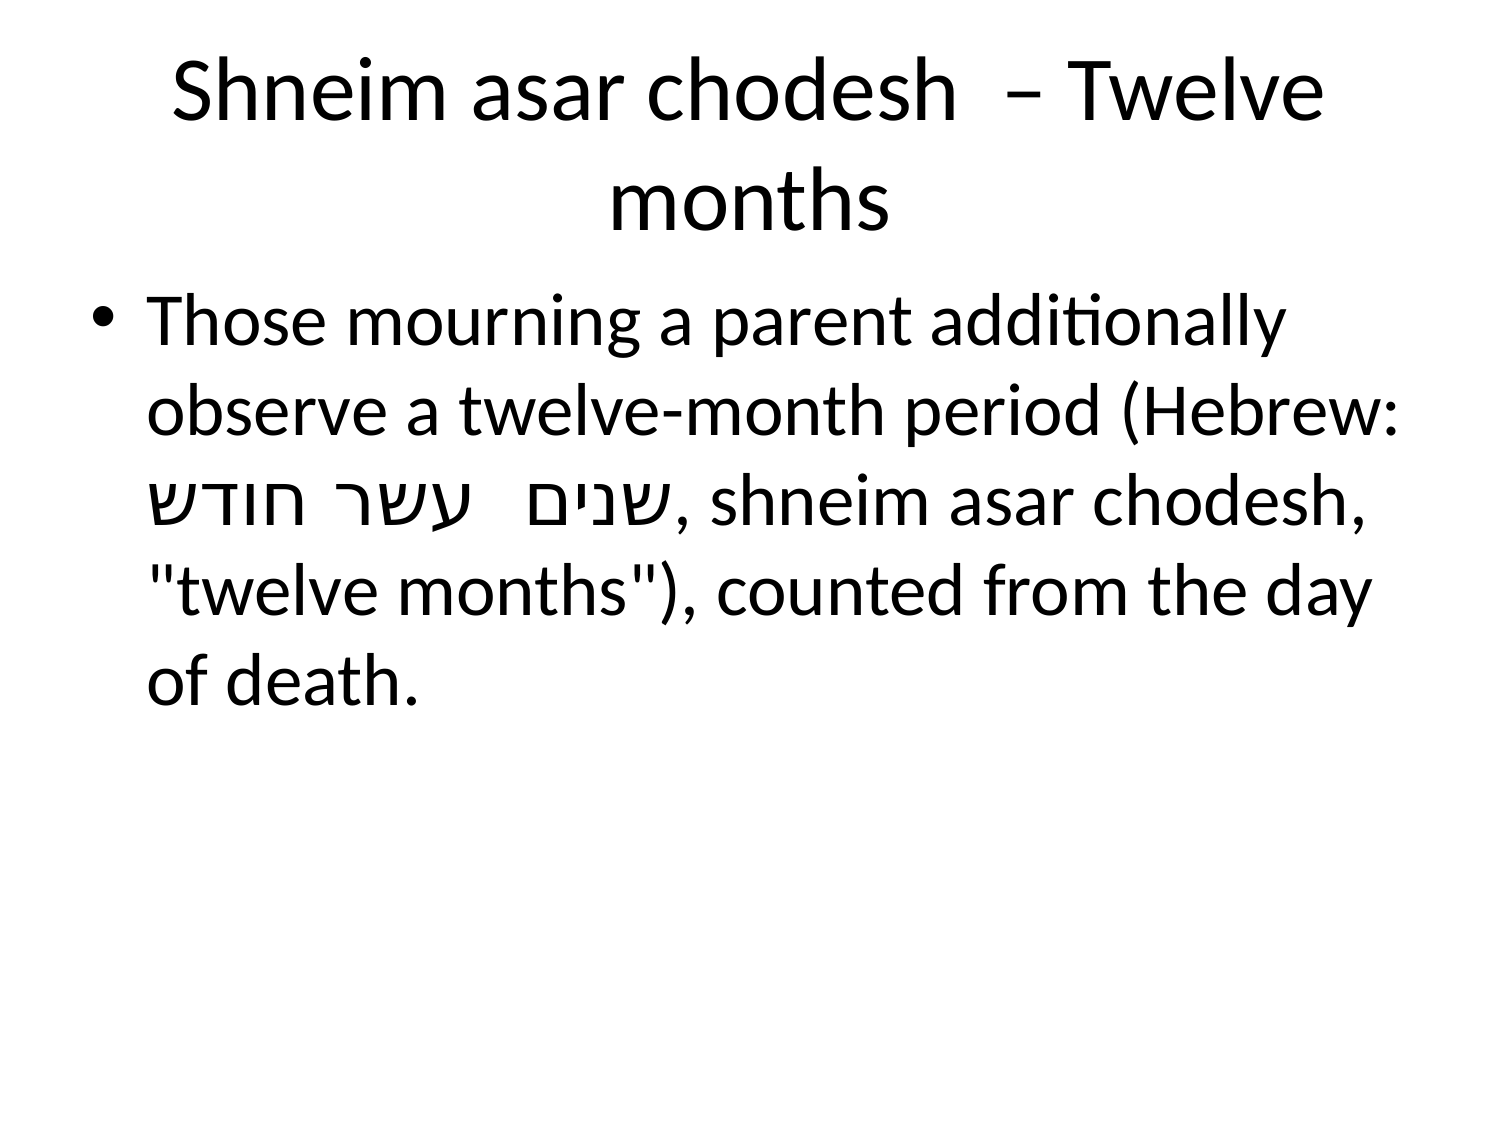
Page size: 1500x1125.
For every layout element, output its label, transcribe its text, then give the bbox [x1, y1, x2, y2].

list Those mourning a parent additionally observe a twelve-month period (Hebrew: שנים עשר חודש, shneim asar chodesh, "twelve months"), counted from the day of death. [75, 262, 1425, 1005]
title Shneim asar chodesh – Twelve months [75, 45, 1425, 233]
